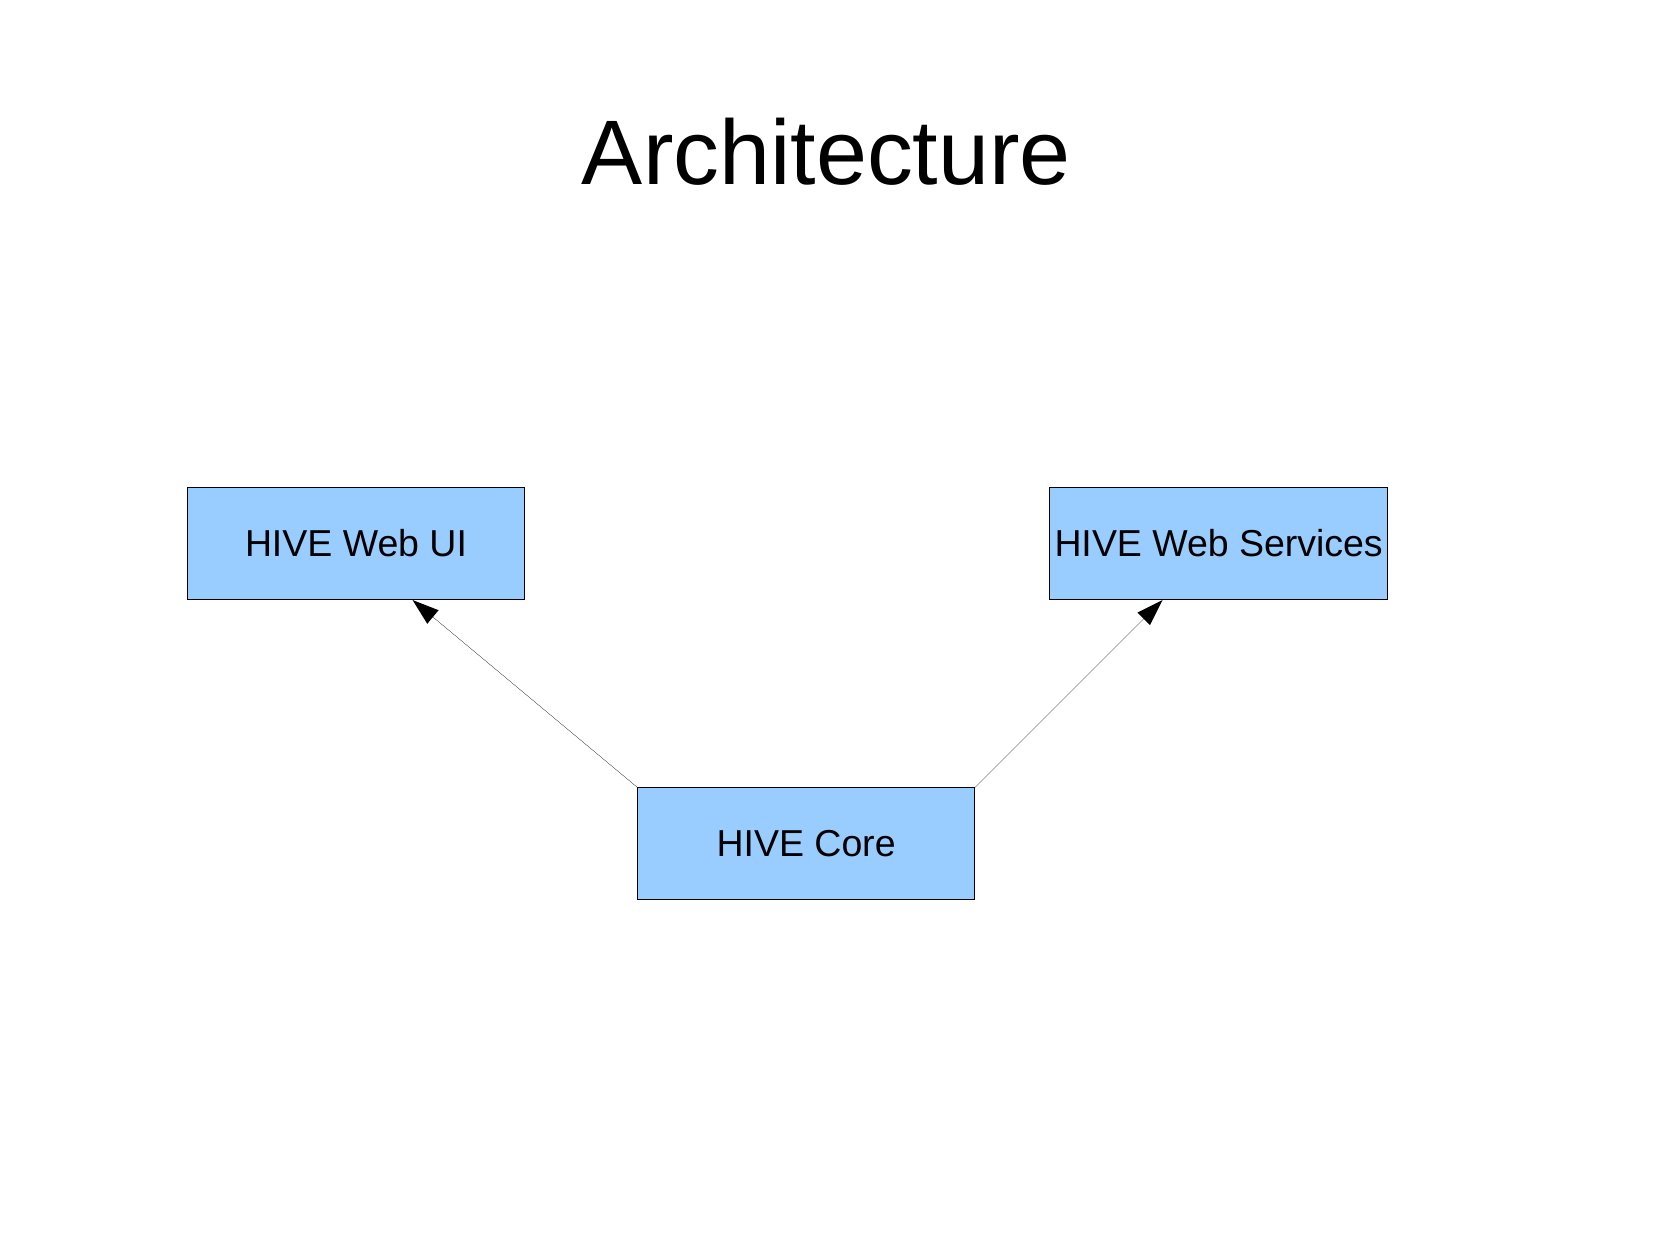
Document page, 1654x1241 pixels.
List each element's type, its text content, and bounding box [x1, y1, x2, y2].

text_box HIVE Core [637, 787, 975, 900]
title Architecture [82, 56, 1571, 250]
text_box HIVE Web Services [1049, 487, 1388, 600]
text_box HIVE Web UI [187, 487, 525, 600]
